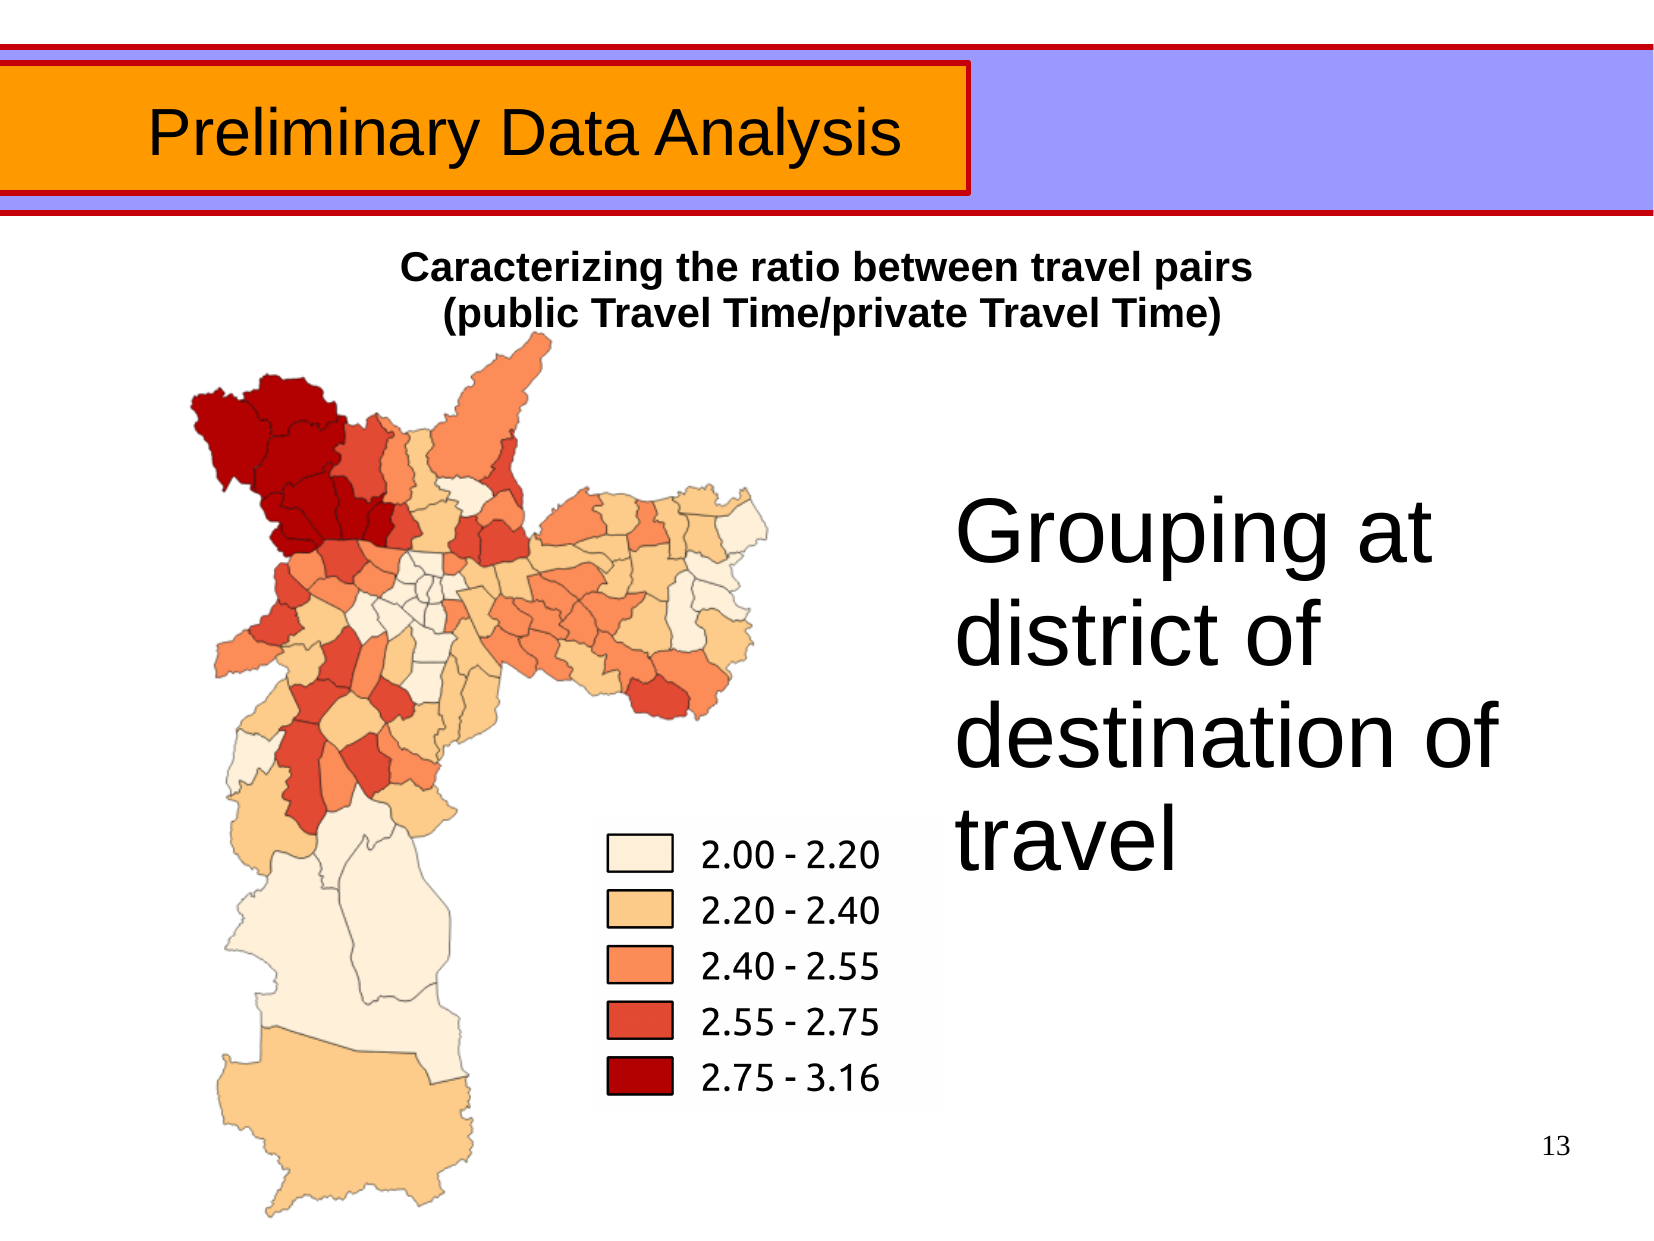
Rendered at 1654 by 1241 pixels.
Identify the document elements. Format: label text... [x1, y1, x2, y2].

text_box Grouping at district of destination of travel [939, 472, 1590, 922]
picture [0, 307, 964, 1241]
title Preliminary Data Analysis [82, 57, 969, 207]
text_box [0, 47, 1654, 213]
text_box Caracterizing the ratio between travel pairs (public Travel Time/private Travel Time) [129, 236, 1536, 344]
